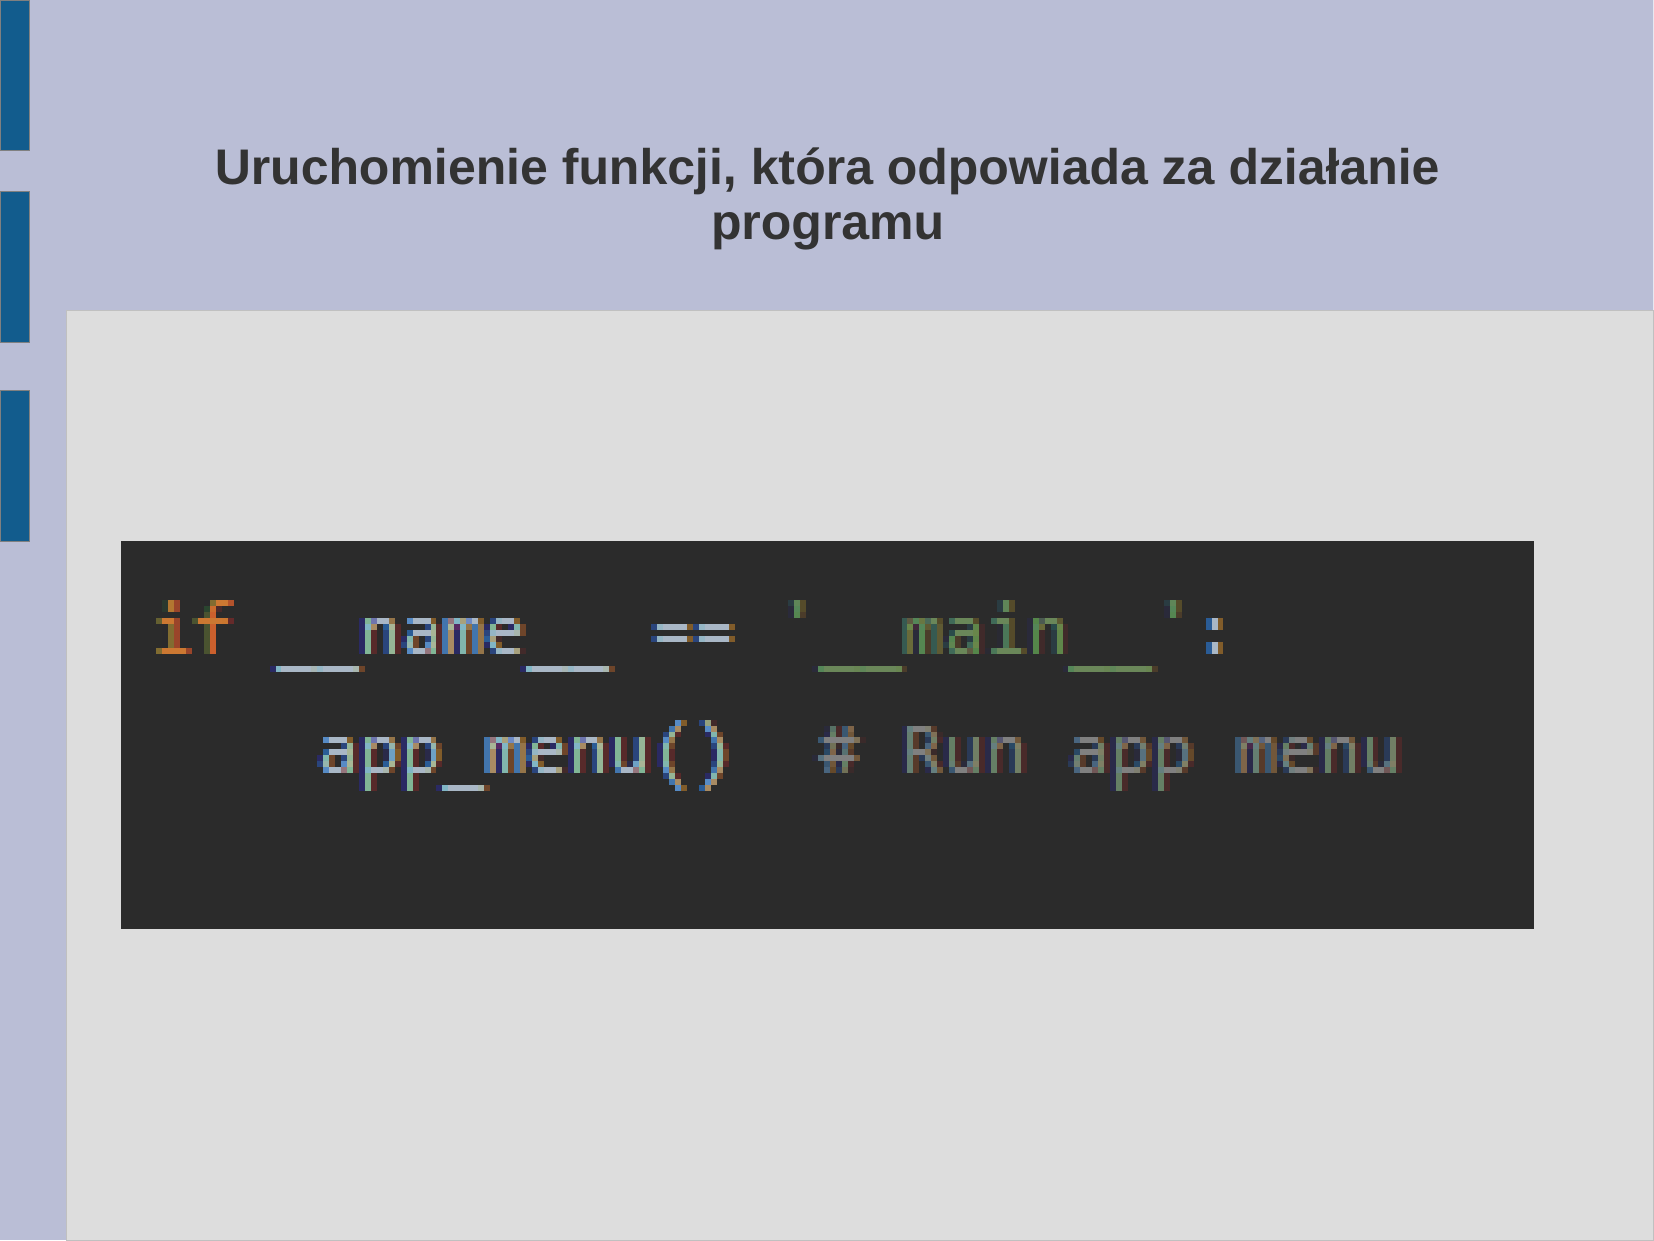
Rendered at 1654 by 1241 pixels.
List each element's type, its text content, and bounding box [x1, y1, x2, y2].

picture [121, 541, 1534, 929]
title Uruchomienie funkcji, która odpowiada za działanie programu [121, 91, 1534, 299]
